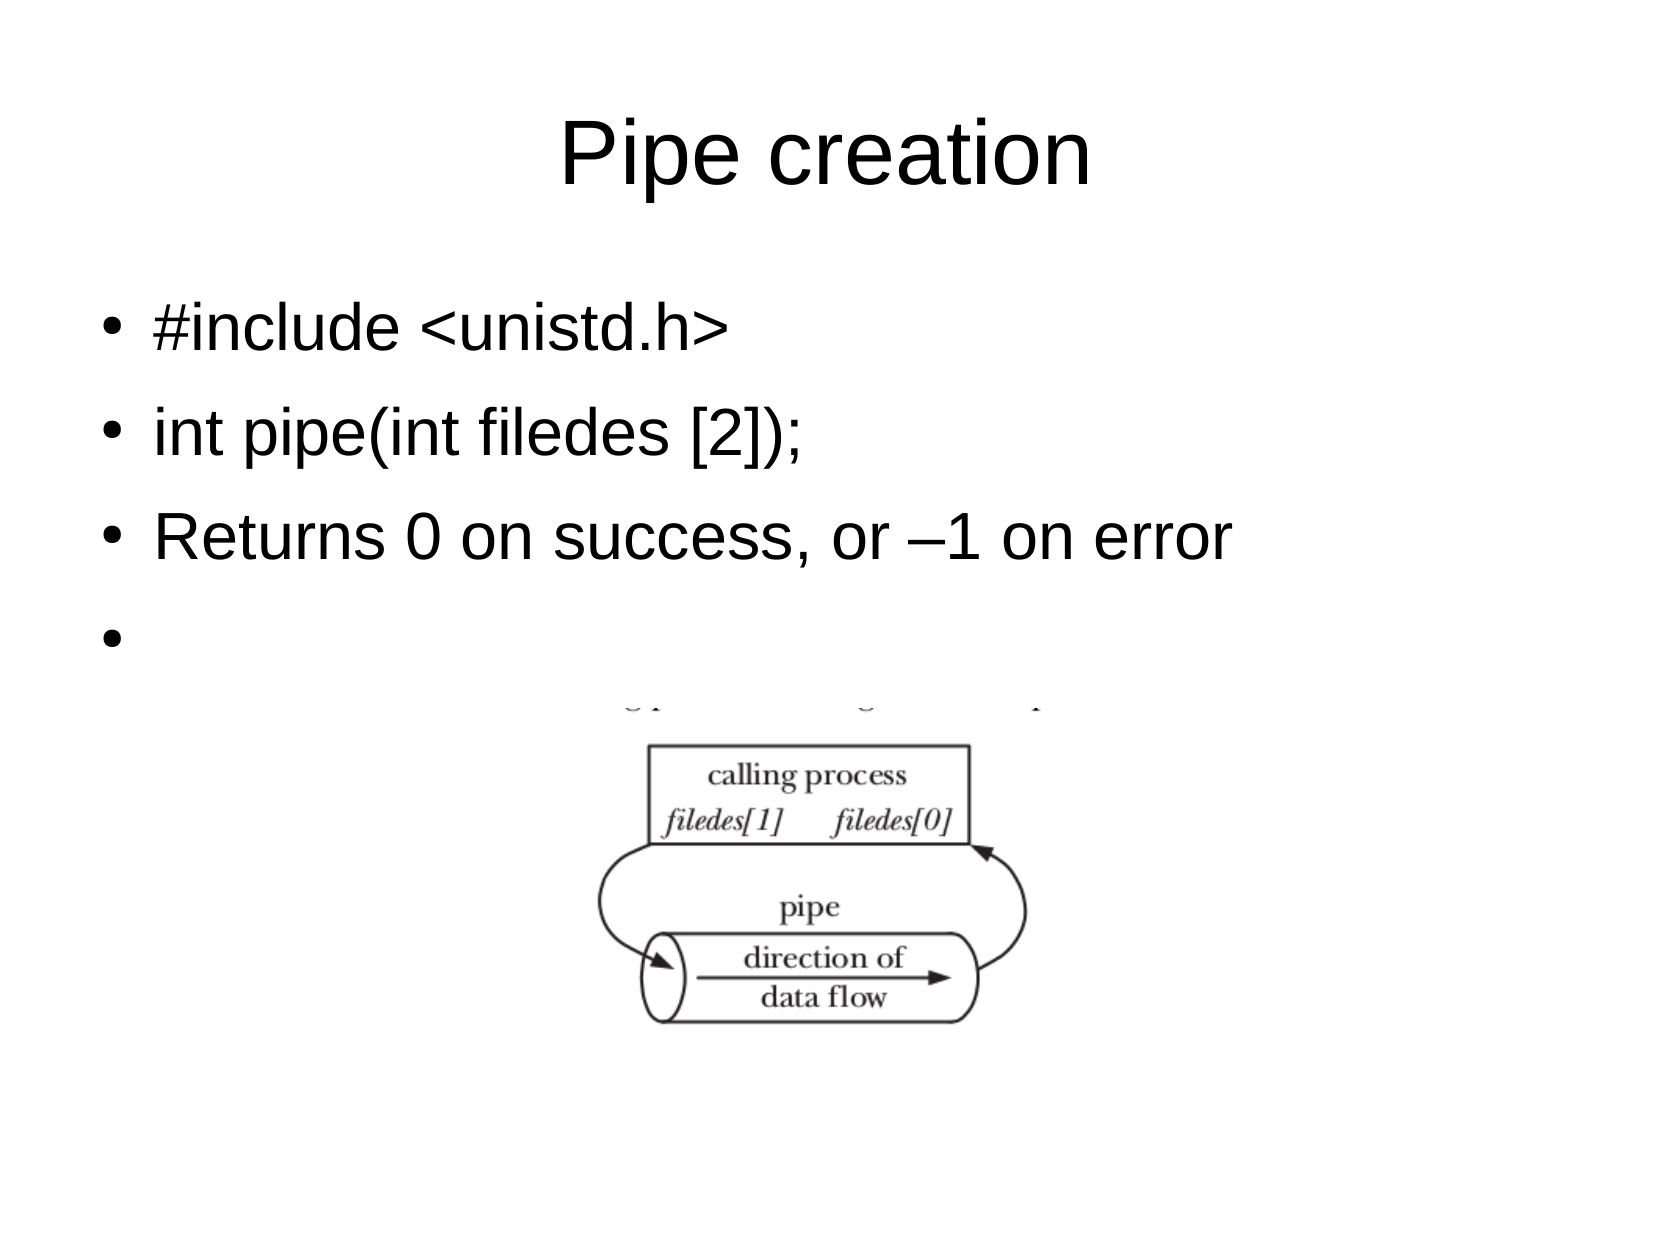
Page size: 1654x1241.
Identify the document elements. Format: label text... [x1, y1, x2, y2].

picture [484, 708, 1141, 1040]
list #include <unistd.h> int pipe(int filedes [2]); Returns 0 on success, or –1 on error [82, 290, 1571, 1010]
title Pipe creation [82, 49, 1571, 257]
